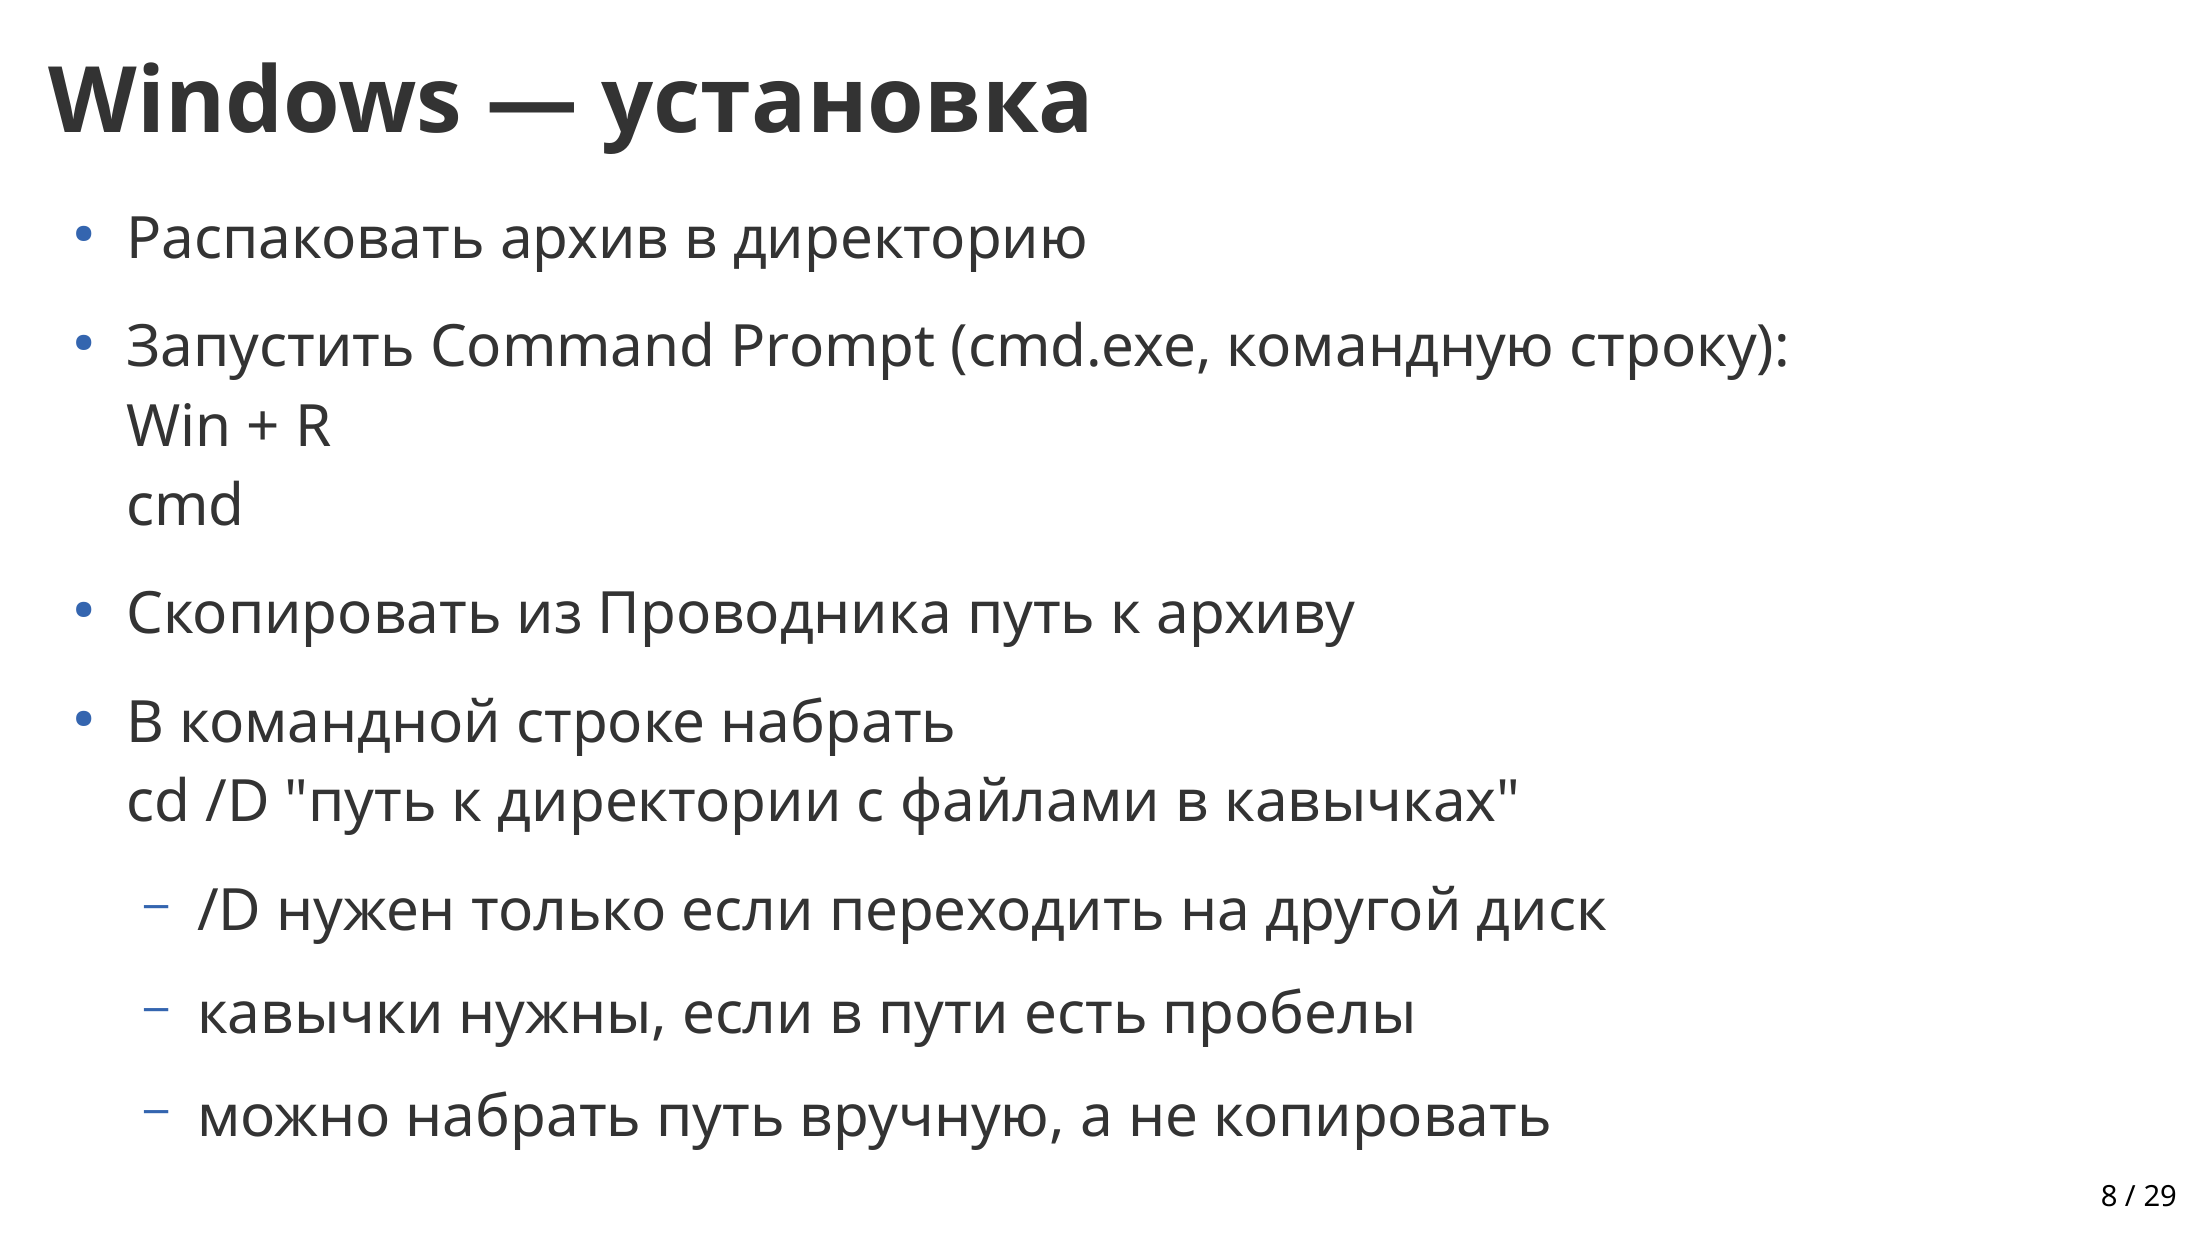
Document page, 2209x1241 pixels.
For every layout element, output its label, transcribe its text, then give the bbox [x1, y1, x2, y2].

title Windows — установка [48, 34, 2174, 160]
list Распаковать архив в директорию Запустить Command Prompt (cmd.exe, командную строку): Win + R cmd Скопировать из Проводника путь к архиву В командной строке набрать cd /D "путь к директории с файлами в кавычках" /D нужен только если переходить на другой диск кавычки нужны, если в пути есть пробелы можно набрать путь вручную, а не копировать [55, 195, 1815, 1177]
